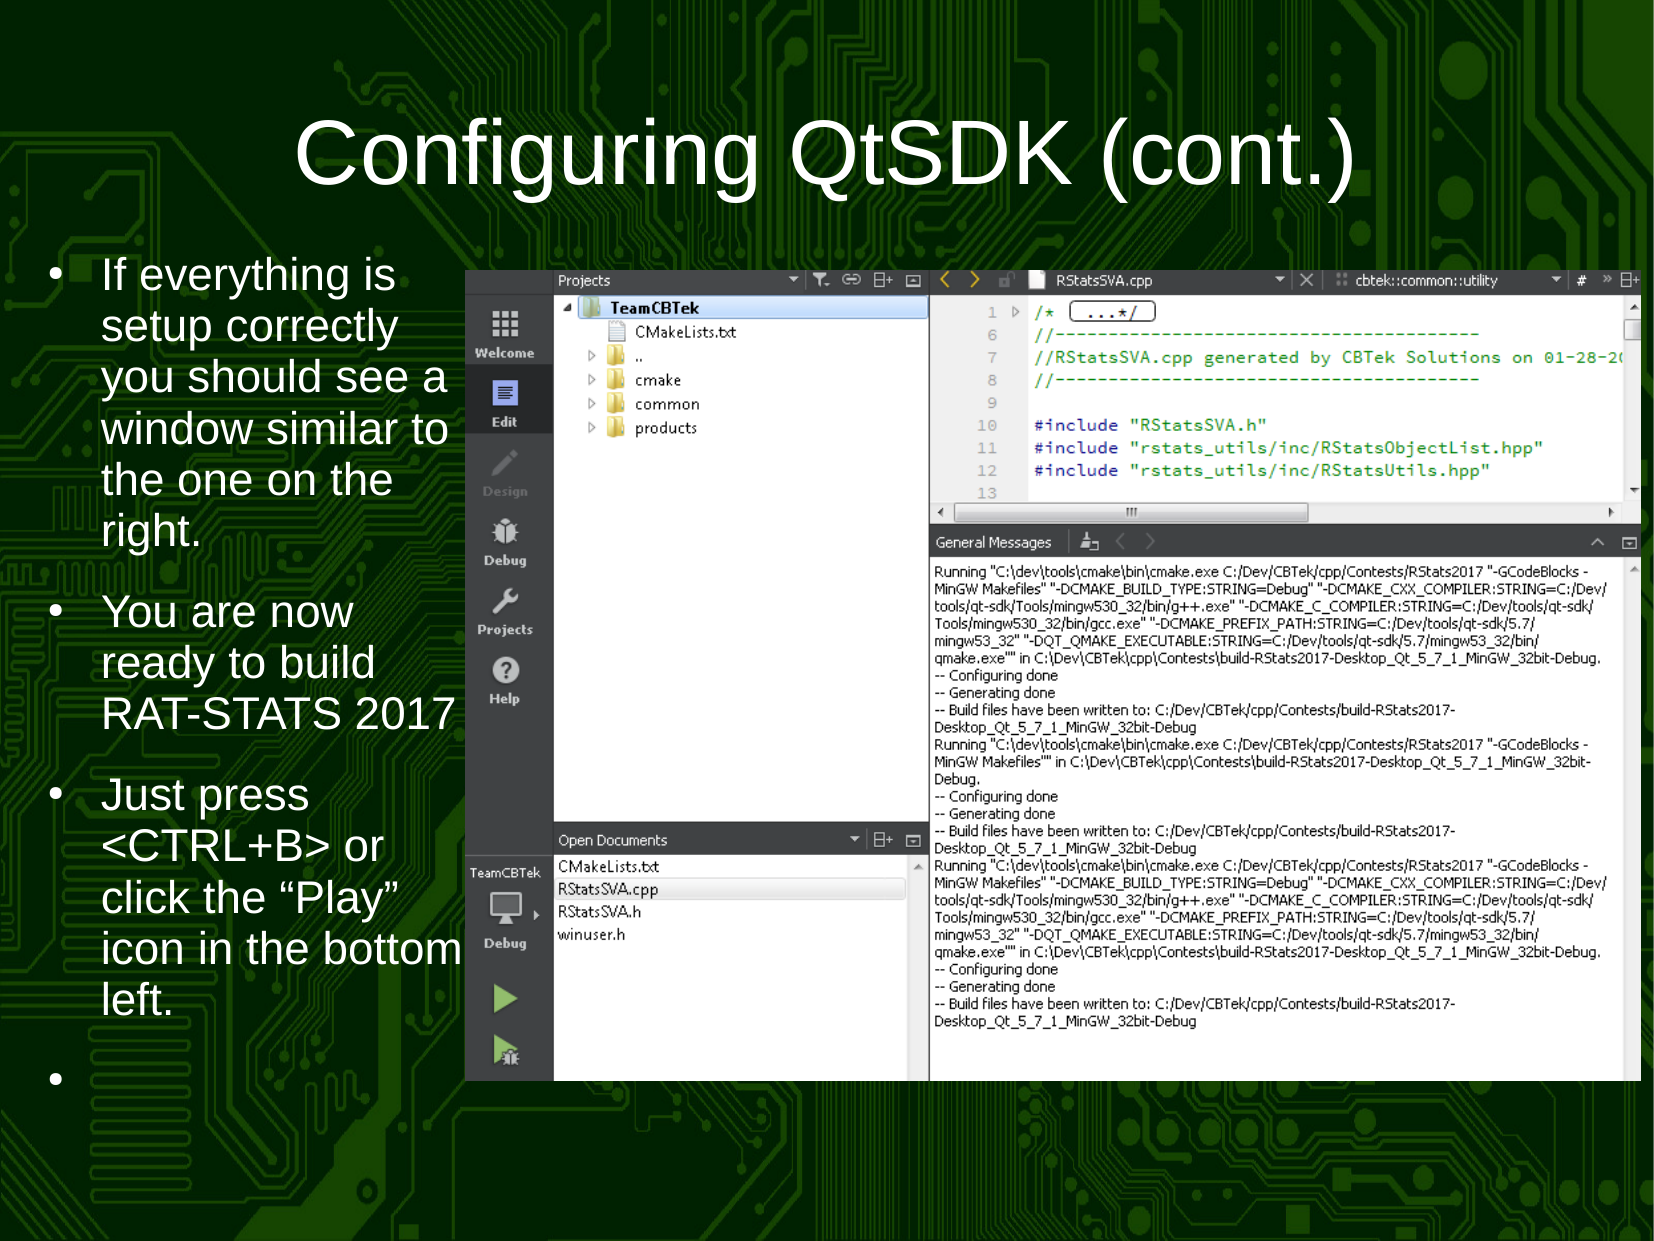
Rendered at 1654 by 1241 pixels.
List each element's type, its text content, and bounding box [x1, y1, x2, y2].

picture [0, 0, 1654, 1241]
list If everything is setup correctly you should see a window similar to the one on the right. You are now ready to build RAT-STATS 2017 Just press <CTRL+B> or click the “Play” icon in the bottom left. [30, 248, 466, 1141]
title Configuring QtSDK (cont.) [82, 49, 1571, 257]
